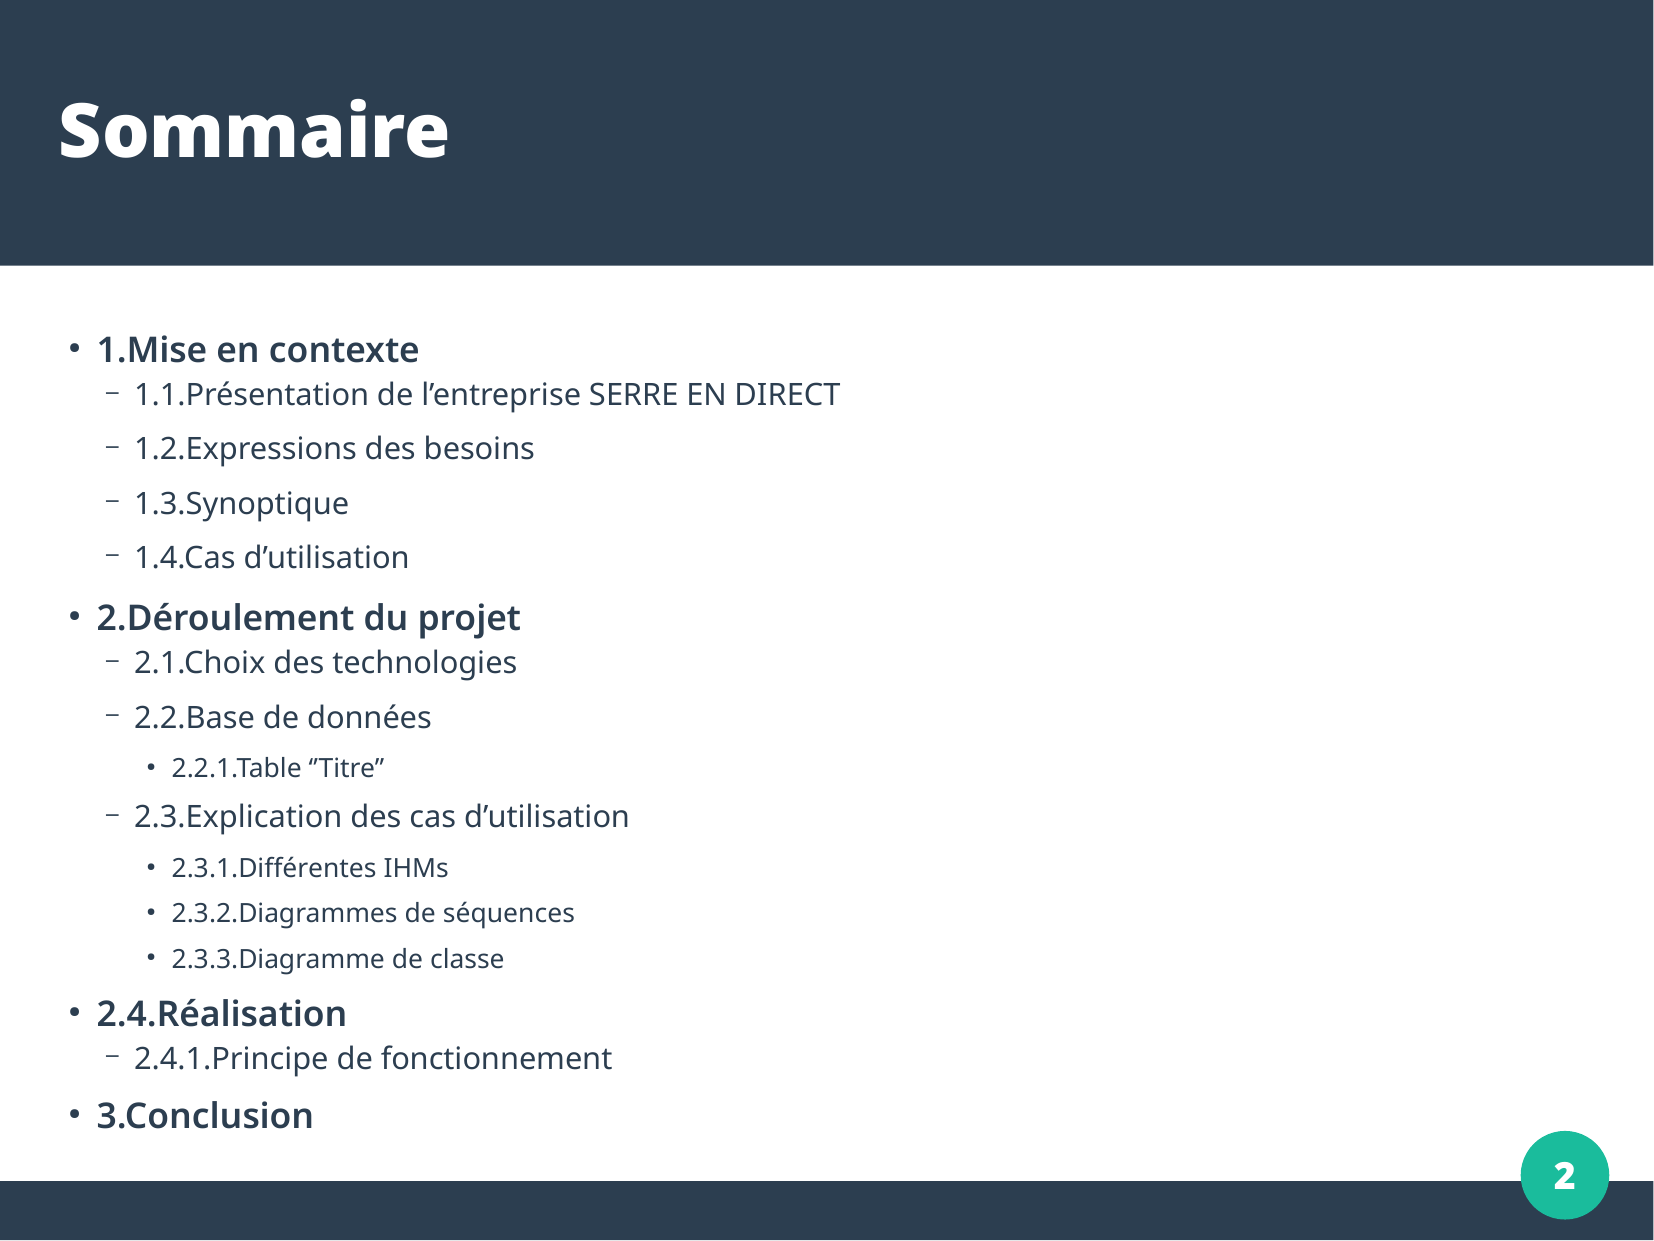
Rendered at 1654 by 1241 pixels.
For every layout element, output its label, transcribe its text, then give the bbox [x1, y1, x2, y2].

list 1.Mise en contexte 1.1.Présentation de l’entreprise SERRE EN DIRECT 1.2.Expressions des besoins 1.3.Synoptique 1.4.Cas d’utilisation 2.Déroulement du projet 2.1.Choix des technologies 2.2.Base de données 2.2.1.Table ‘’Titre’’ 2.3.Explication des cas d’utilisation 2.3.1.Différentes IHMs 2.3.2.Diagrammes de séquences 2.3.3.Diagramme de classe 2.4.Réalisation 2.4.1.Principe de fonctionnement 3.Conclusion [59, 324, 1595, 1152]
title Sommaire [59, 49, 1595, 207]
